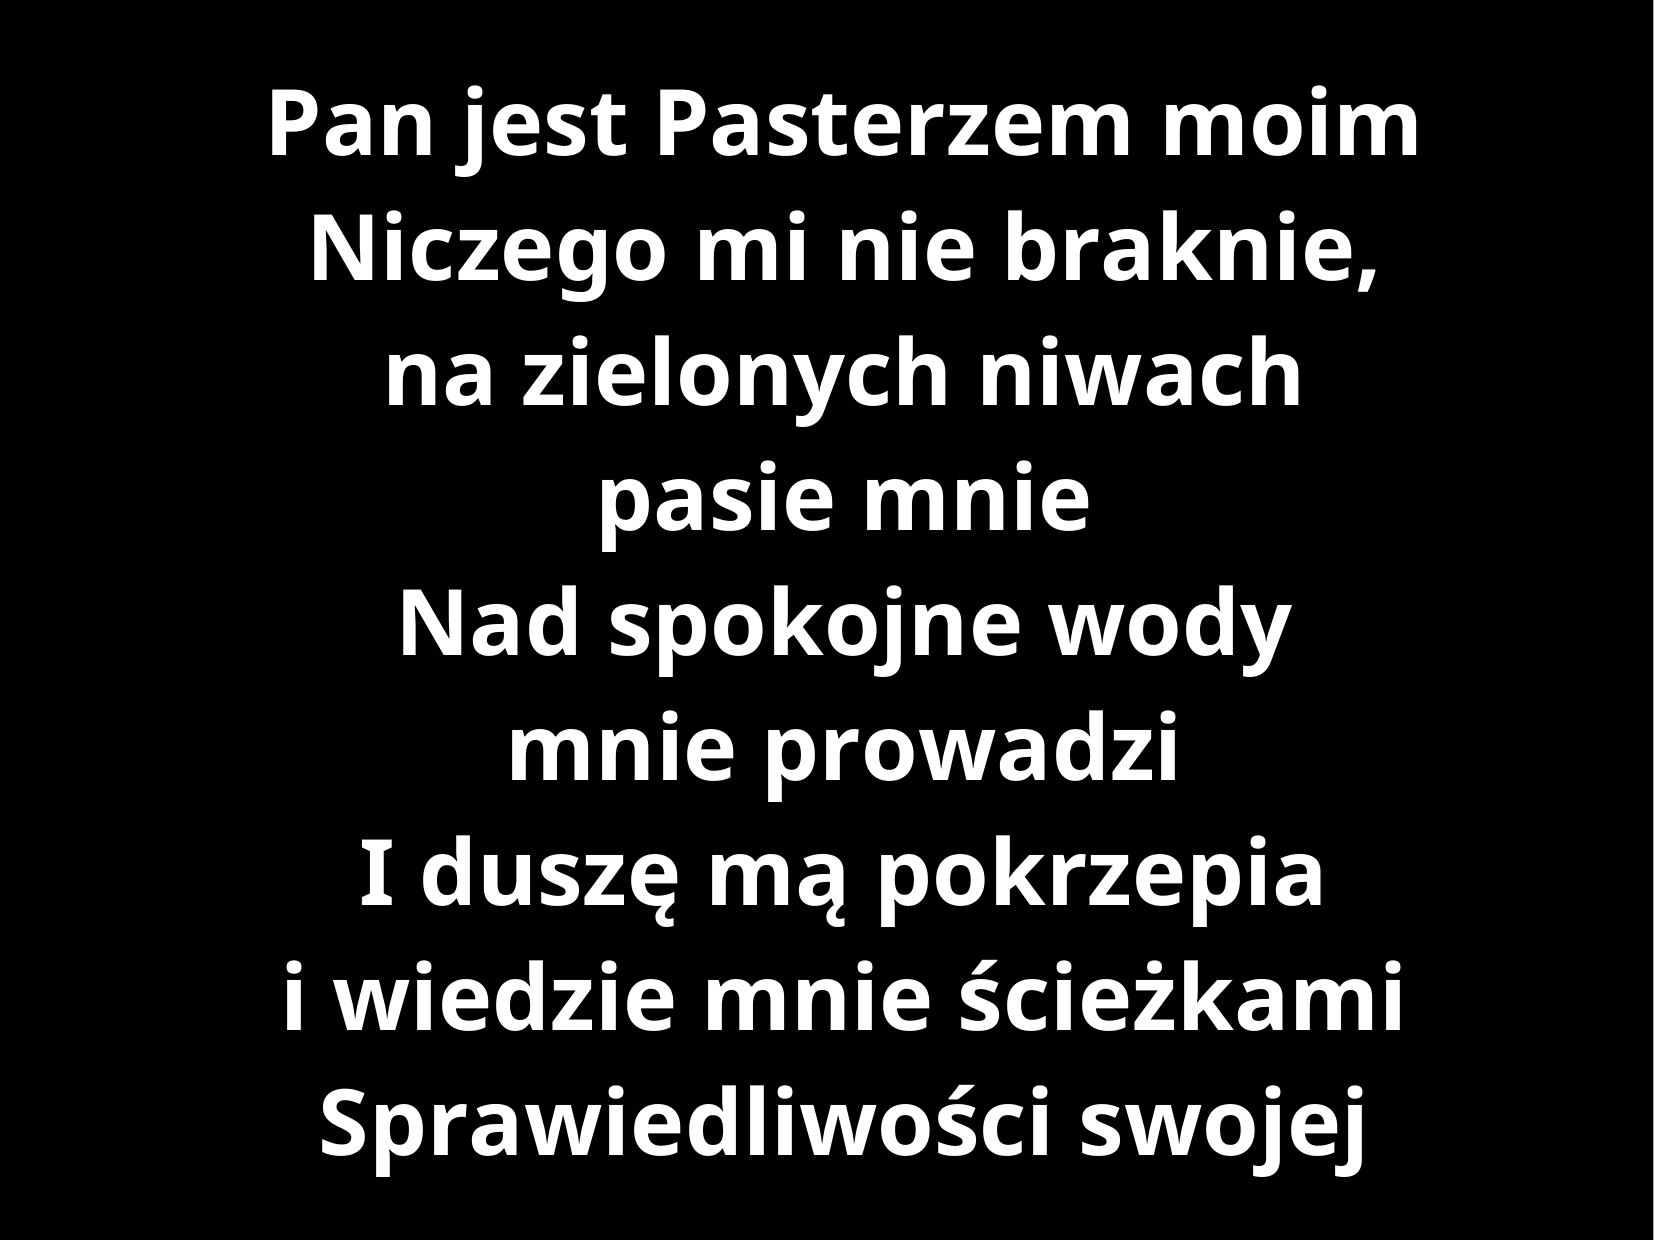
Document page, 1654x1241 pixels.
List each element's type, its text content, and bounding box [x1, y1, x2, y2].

subtitle Pan jest Pasterzem moim Niczego mi nie braknie, na zielonych niwach pasie mnie Nad spokojne wody mnie prowadzi I duszę mą pokrzepia i wiedzie mnie ścieżkami Sprawiedliwości swojej [0, 0, 1654, 1241]
